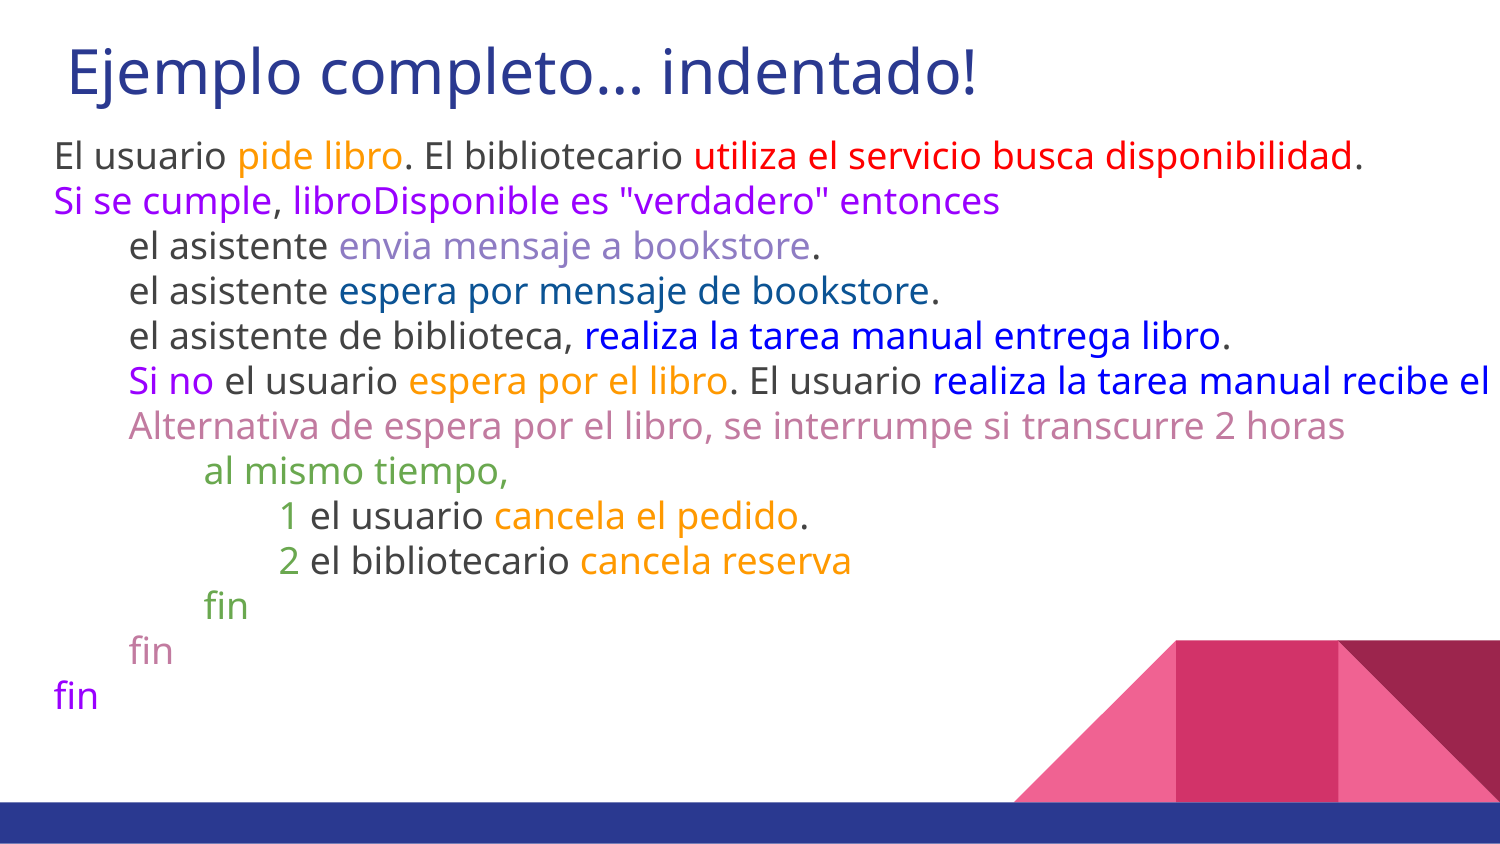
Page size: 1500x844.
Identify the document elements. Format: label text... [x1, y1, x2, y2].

title Ejemplo completo… indentado! [51, 17, 1449, 116]
list El usuario pide libro. El bibliotecario utiliza el servicio busca disponibilidad. Si se cumple, libroDisponible es "verdadero" entonces el asistente envia mensaje a bookstore. el asistente espera por mensaje de bookstore. el asistente de biblioteca, realiza la tarea manual entrega libro. Si no el usuario espera por el libro. El usuario realiza la tarea manual recibe el libro. Alternativa de espera por el libro, se interrumpe si transcurre 2 horas al mismo tiempo, 1 el usuario cancela el pedido. 2 el bibliotecario cancela reserva fin fin fin [38, 116, 1500, 743]
